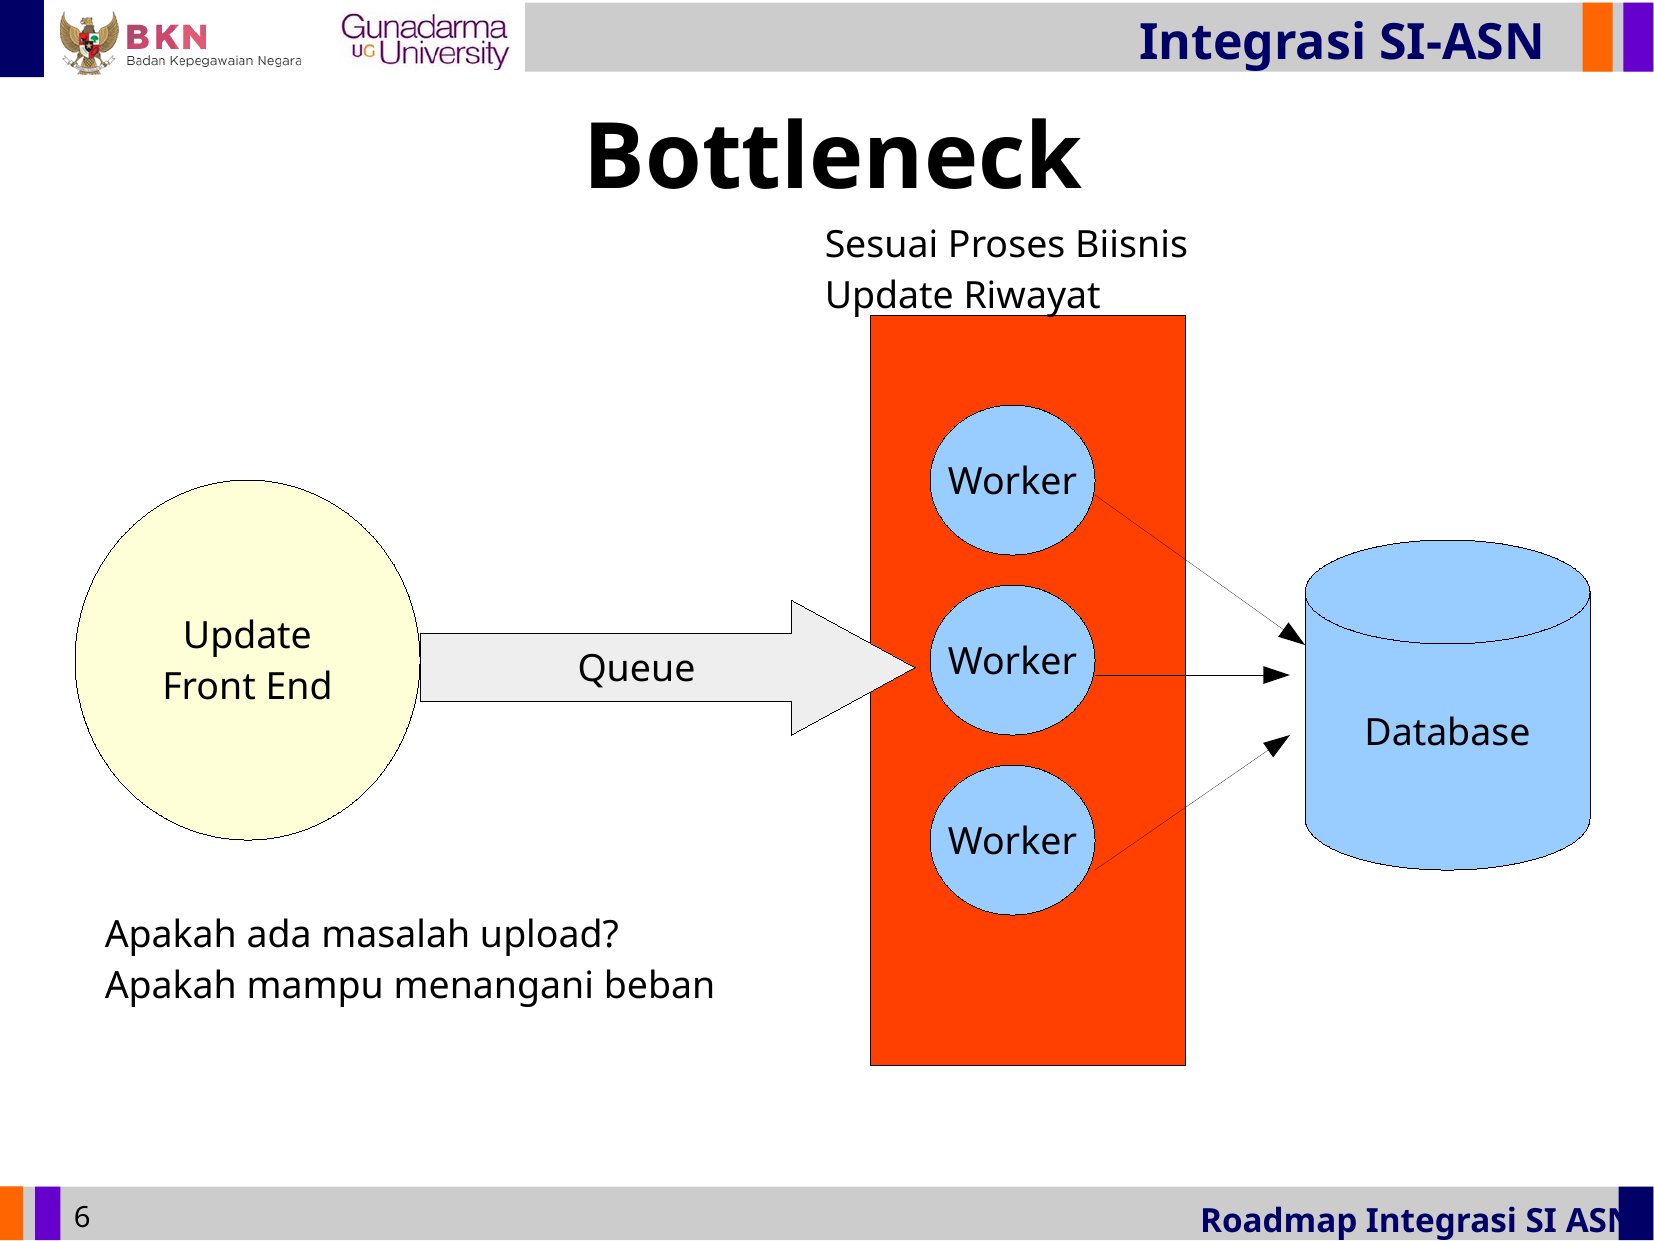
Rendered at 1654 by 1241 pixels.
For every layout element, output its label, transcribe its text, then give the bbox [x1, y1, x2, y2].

title Bottleneck [77, 90, 1591, 217]
text_box Database [1305, 540, 1591, 871]
text_box [870, 315, 1186, 1066]
text_box Worker [930, 765, 1096, 916]
picture [340, 0, 510, 70]
text_box Update Front End [75, 480, 420, 841]
picture [60, 11, 301, 75]
text_box Apakah ada masalah upload? Apakah mampu menangani beban [90, 900, 751, 1041]
text_box Worker [930, 585, 1096, 736]
text_box Worker [930, 405, 1096, 556]
text_box Queue [420, 600, 916, 736]
text_box Sesuai Proses Biisnis Update Riwayat [810, 210, 1184, 315]
